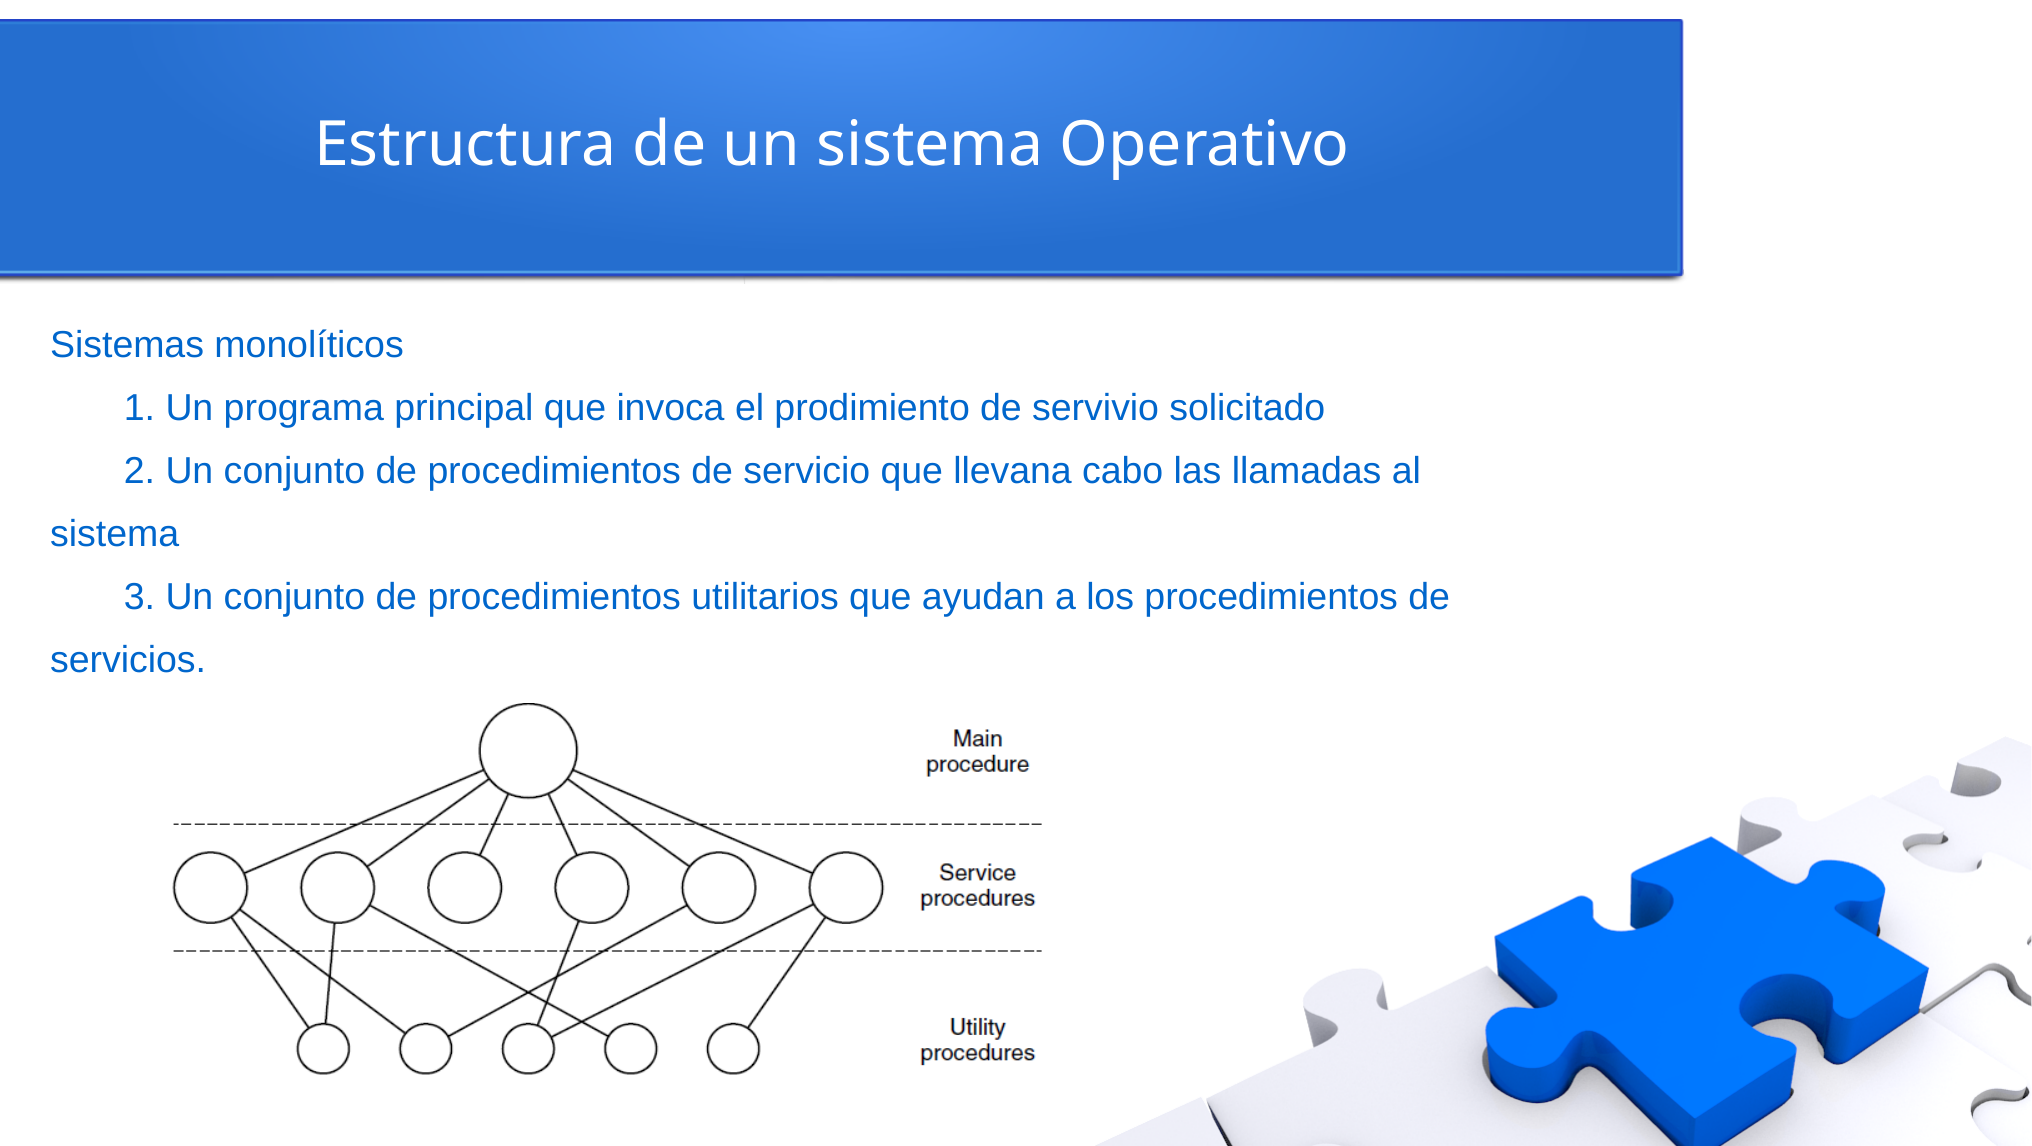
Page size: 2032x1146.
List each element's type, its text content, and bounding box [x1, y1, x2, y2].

text_box Sistemas monolíticos 1. Un programa principal que invoca el prodimiento de servivio solicitado 2. Un conjunto de procedimientos de servicio que llevana cabo las llamadas al sistema 3. Un conjunto de procedimientos utilitarios que ayudan a los procedimientos de servicios. [35, 295, 1548, 730]
picture [0, 19, 1689, 284]
title Estructura de un sistema Operativo [0, 45, 1666, 237]
picture [165, 703, 1063, 1099]
picture [1071, 605, 2032, 1146]
